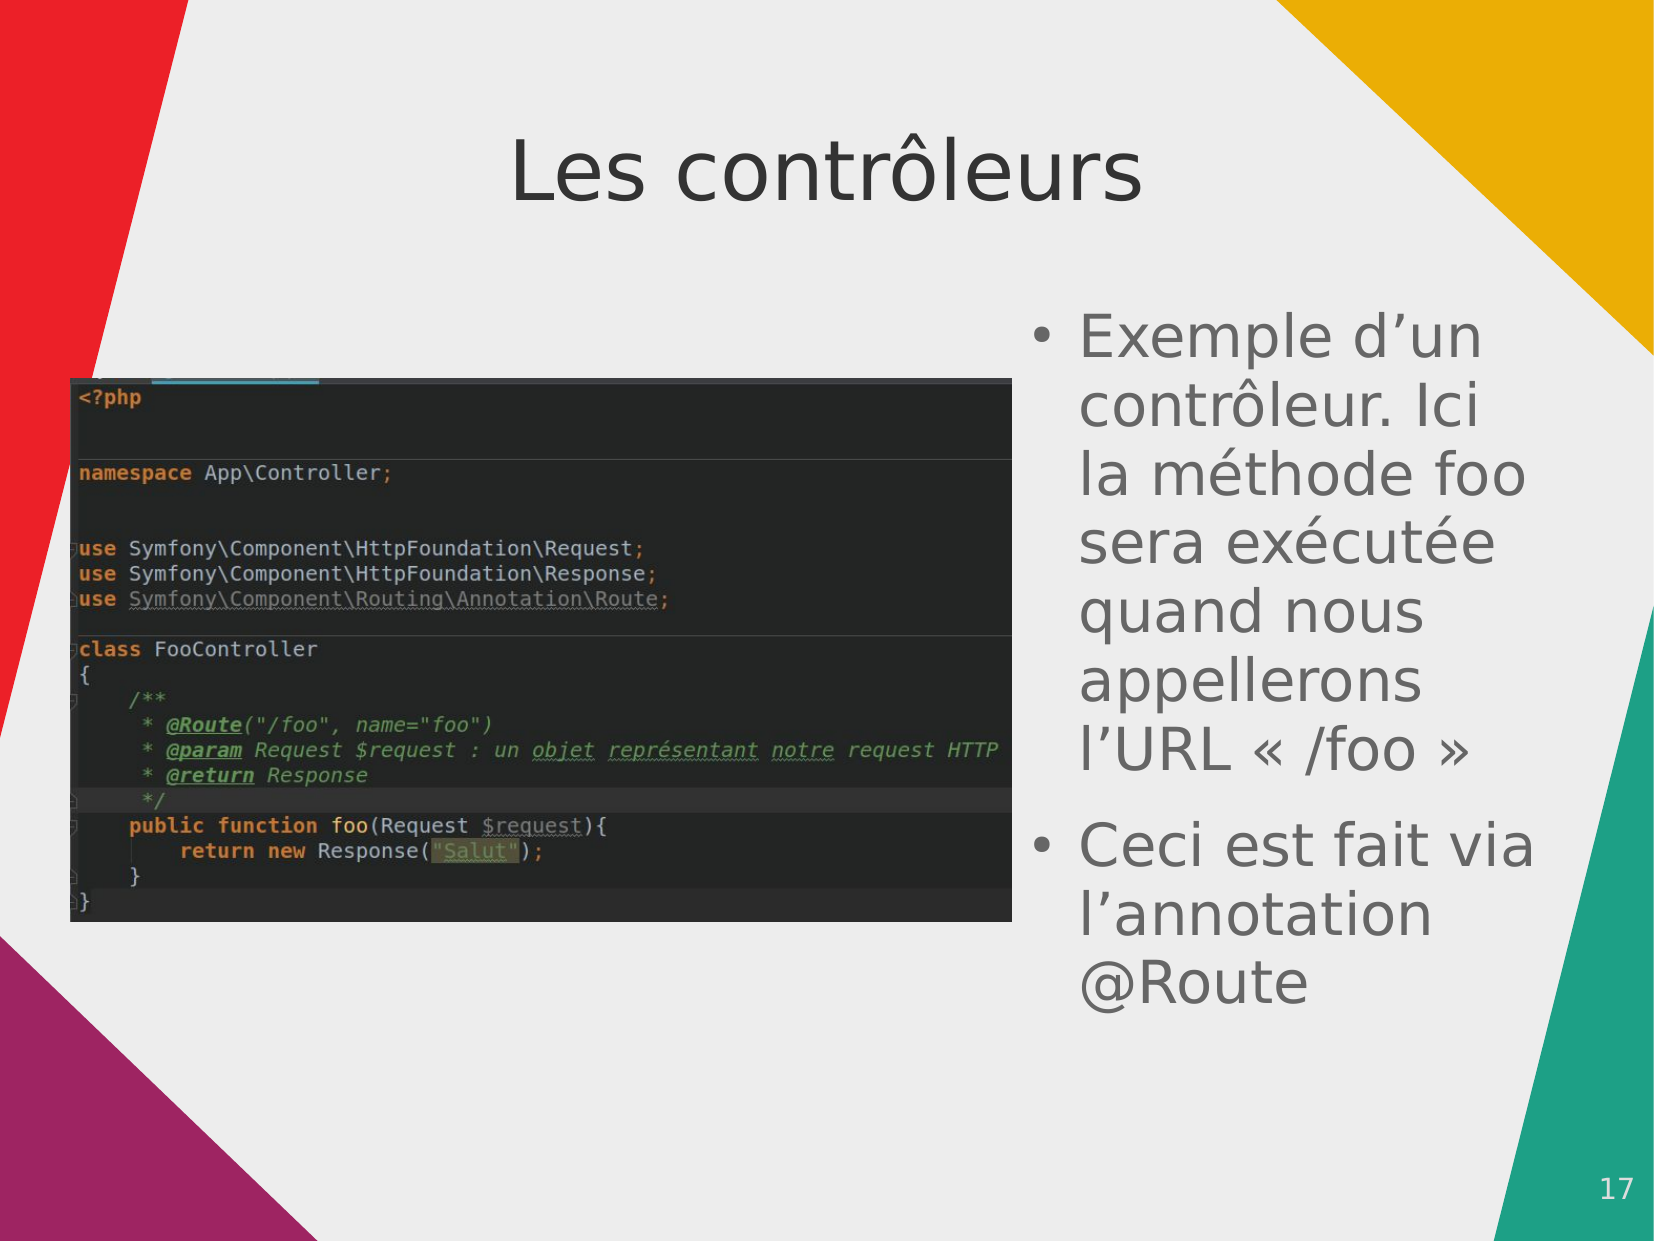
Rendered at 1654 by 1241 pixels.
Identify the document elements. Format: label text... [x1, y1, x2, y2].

picture [70, 378, 1012, 922]
list Exemple d’un contrôleur. Ici la méthode foo sera exécutée quand nous appellerons l’URL « /foo » Ceci est fait via l’annotation @Route [1015, 302, 1540, 1033]
title Les contrôleurs [114, 73, 1539, 271]
